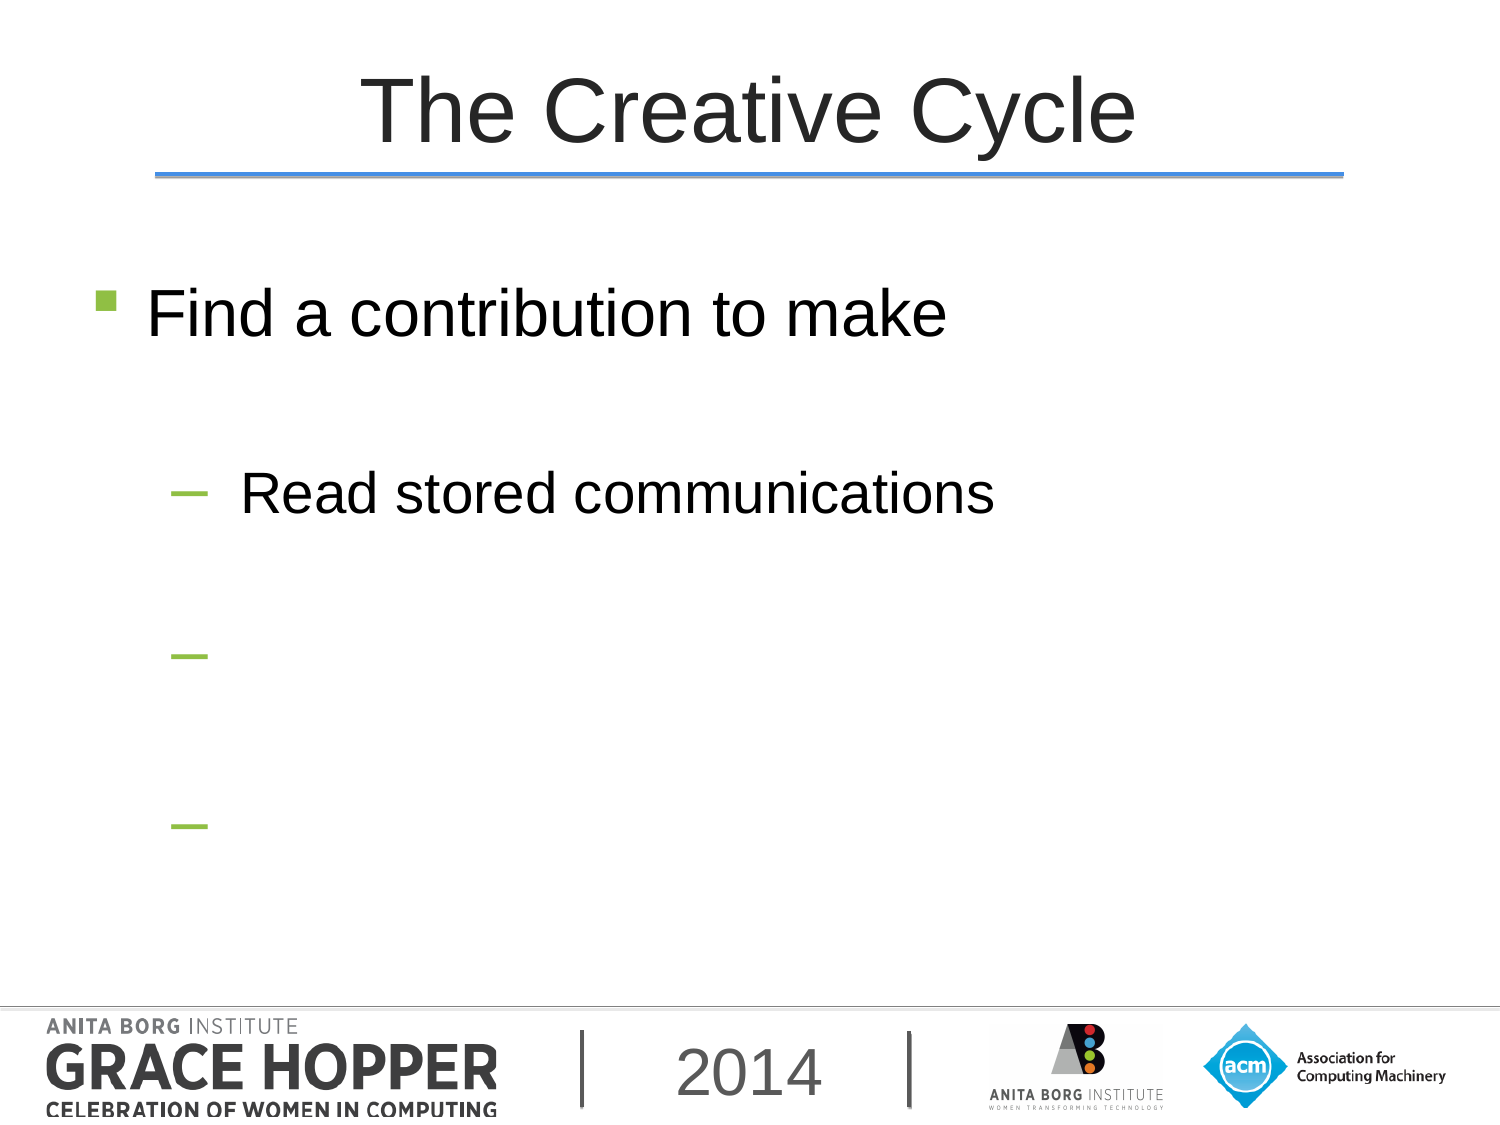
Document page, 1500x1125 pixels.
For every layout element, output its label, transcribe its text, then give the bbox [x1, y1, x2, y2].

picture [989, 1024, 1163, 1110]
title The Creative Cycle [75, 19, 1425, 191]
list Find a contribution to make Read stored communications Gain experience Ask [75, 262, 1425, 1005]
